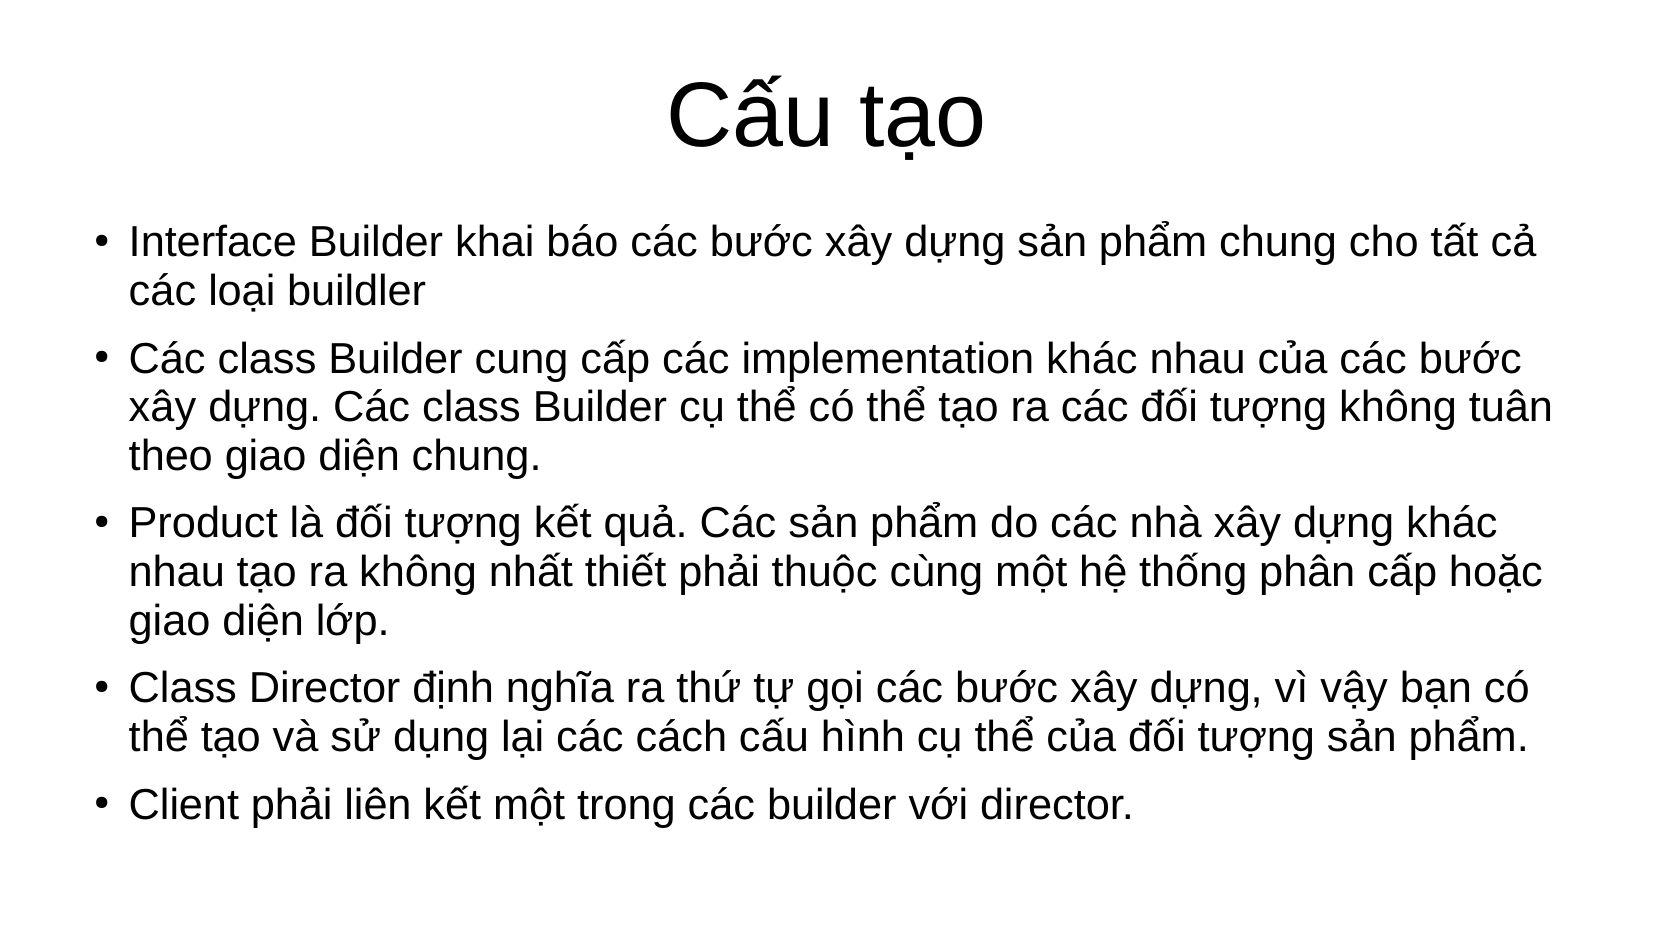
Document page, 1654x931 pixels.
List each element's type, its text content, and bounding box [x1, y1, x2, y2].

list Interface Builder khai báo các bước xây dựng sản phẩm chung cho tất cả các loại buildler Các class Builder cung cấp các implementation khác nhau của các bước xây dựng. Các class Builder cụ thể có thể tạo ra các đối tượng không tuân theo giao diện chung. Product là đối tượng kết quả. Các sản phẩm do các nhà xây dựng khác nhau tạo ra không nhất thiết phải thuộc cùng một hệ thống phân cấp hoặc giao diện lớp. Class Director định nghĩa ra thứ tự gọi các bước xây dựng, vì vậy bạn có thể tạo và sử dụng lại các cách cấu hình cụ thể của đối tượng sản phẩm. Client phải liên kết một trong các builder với director. [82, 217, 1571, 841]
title Cấu tạo [82, 37, 1571, 193]
